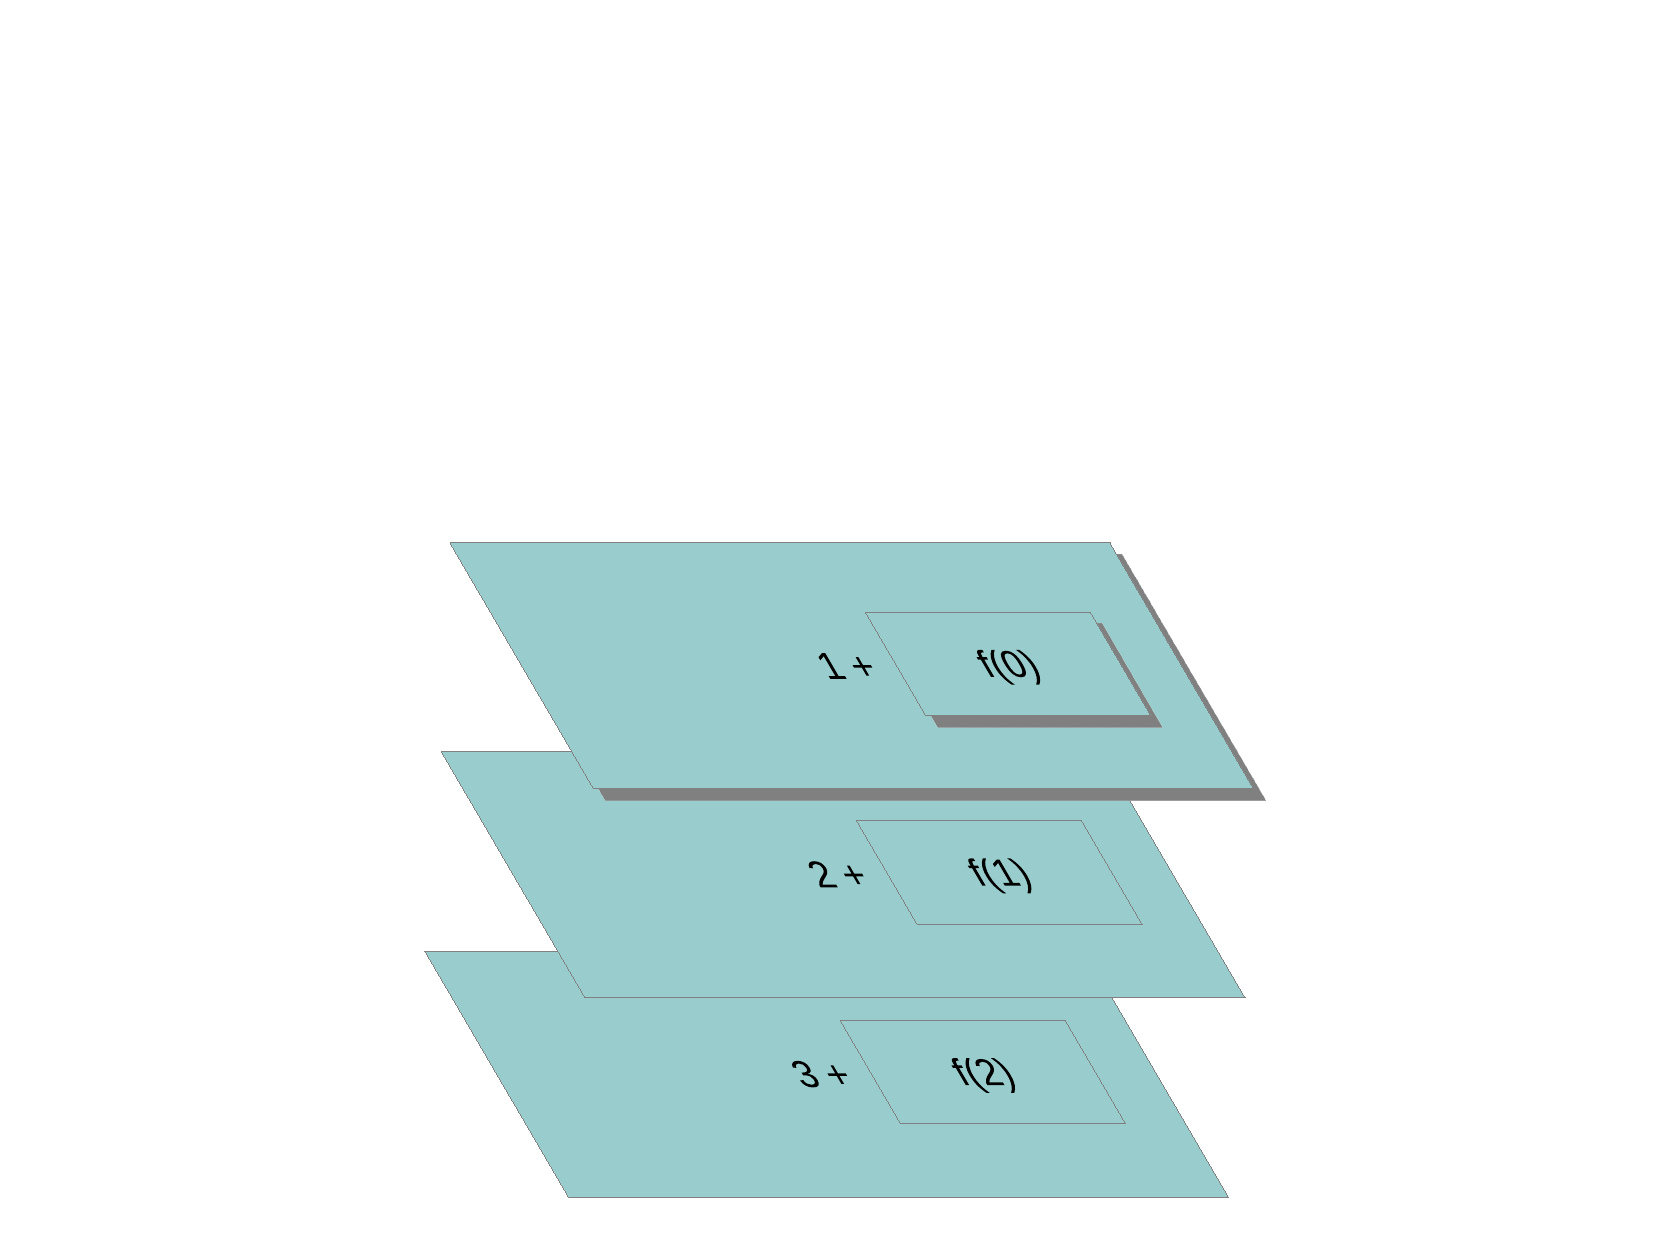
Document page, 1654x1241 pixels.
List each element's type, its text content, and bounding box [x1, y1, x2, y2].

text_box f(1) [856, 820, 1143, 925]
text_box f(0) [865, 612, 1151, 716]
text_box 2 + [441, 751, 1246, 998]
text_box 1 + [450, 542, 1254, 789]
text_box f(2) [840, 1020, 1126, 1124]
text_box 3 + [424, 951, 1229, 1198]
